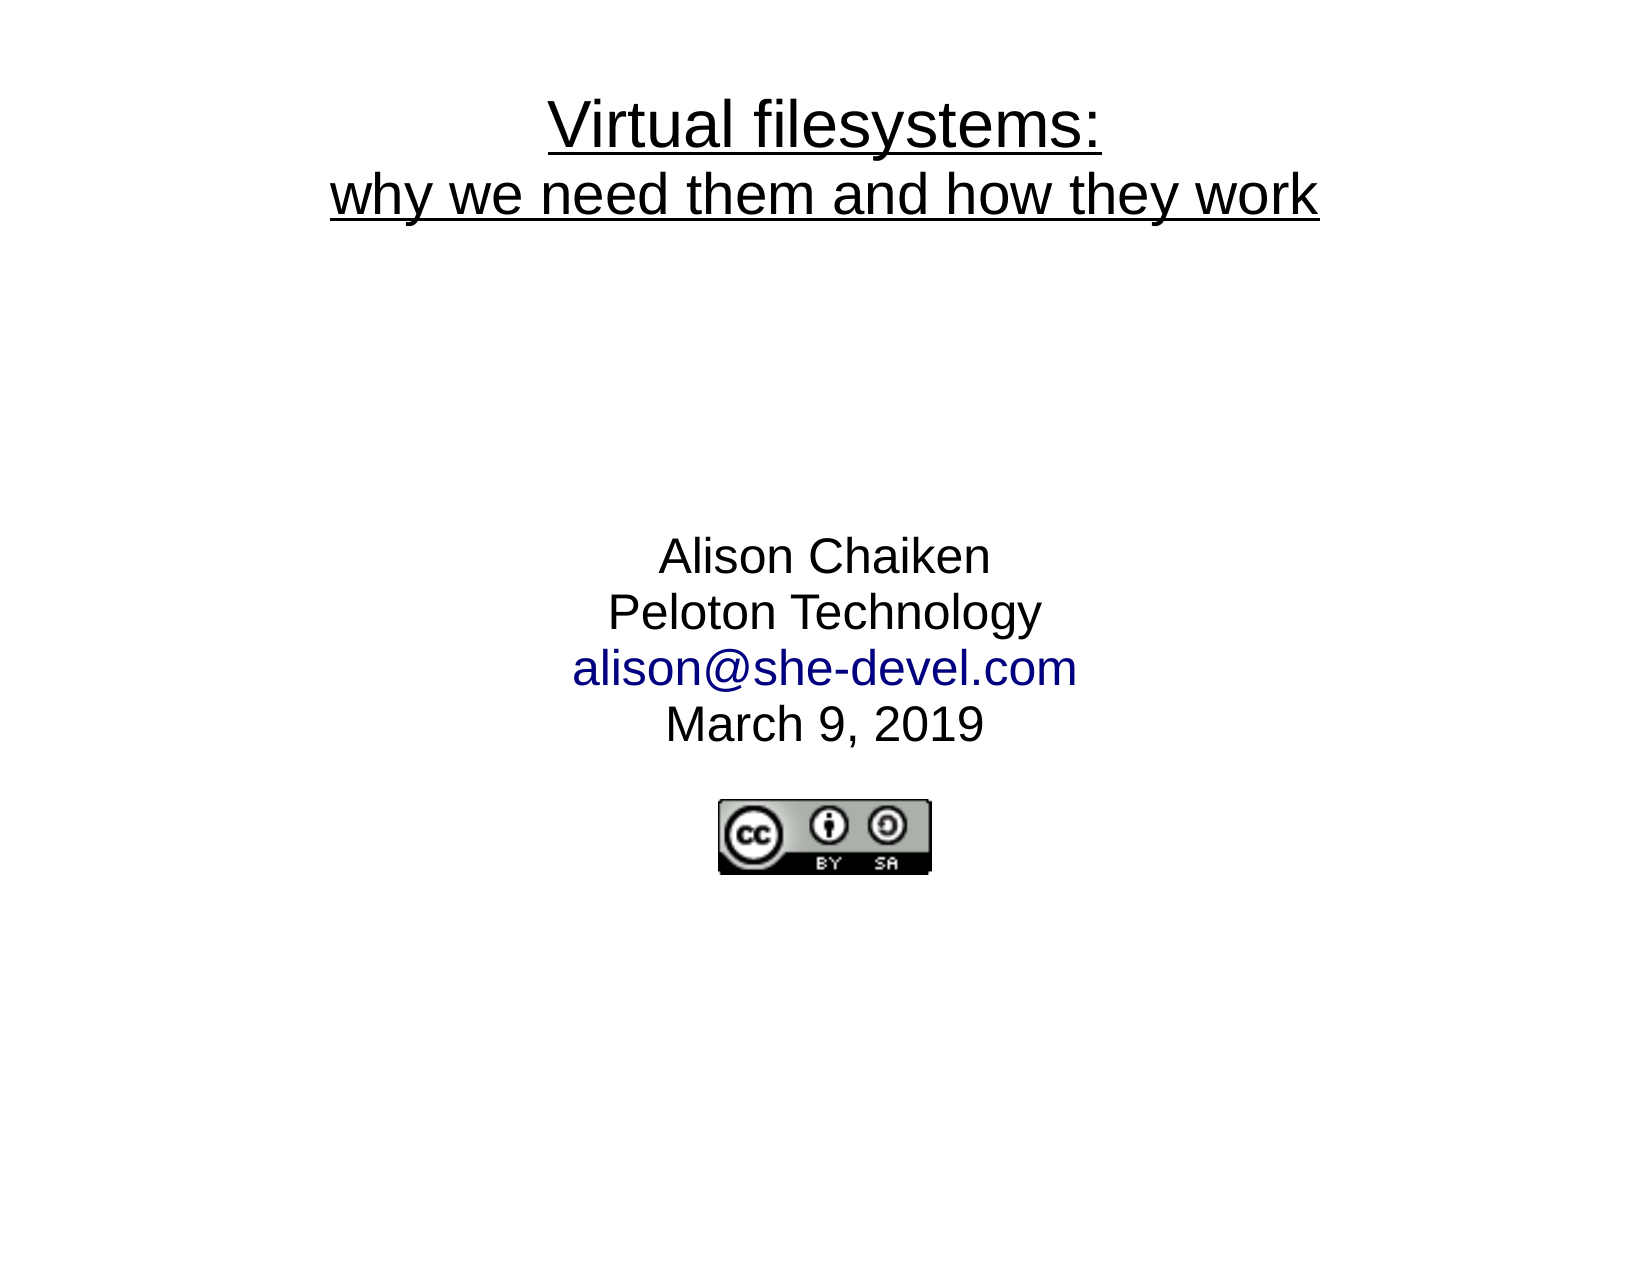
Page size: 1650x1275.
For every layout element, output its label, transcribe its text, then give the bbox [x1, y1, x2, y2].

title Virtual filesystems: why we need them and how they work [82, 50, 1568, 264]
picture [718, 799, 932, 875]
subtitle Alison Chaiken Peloton Technology alison@she-devel.com March 9, 2019 [82, 298, 1568, 1038]
